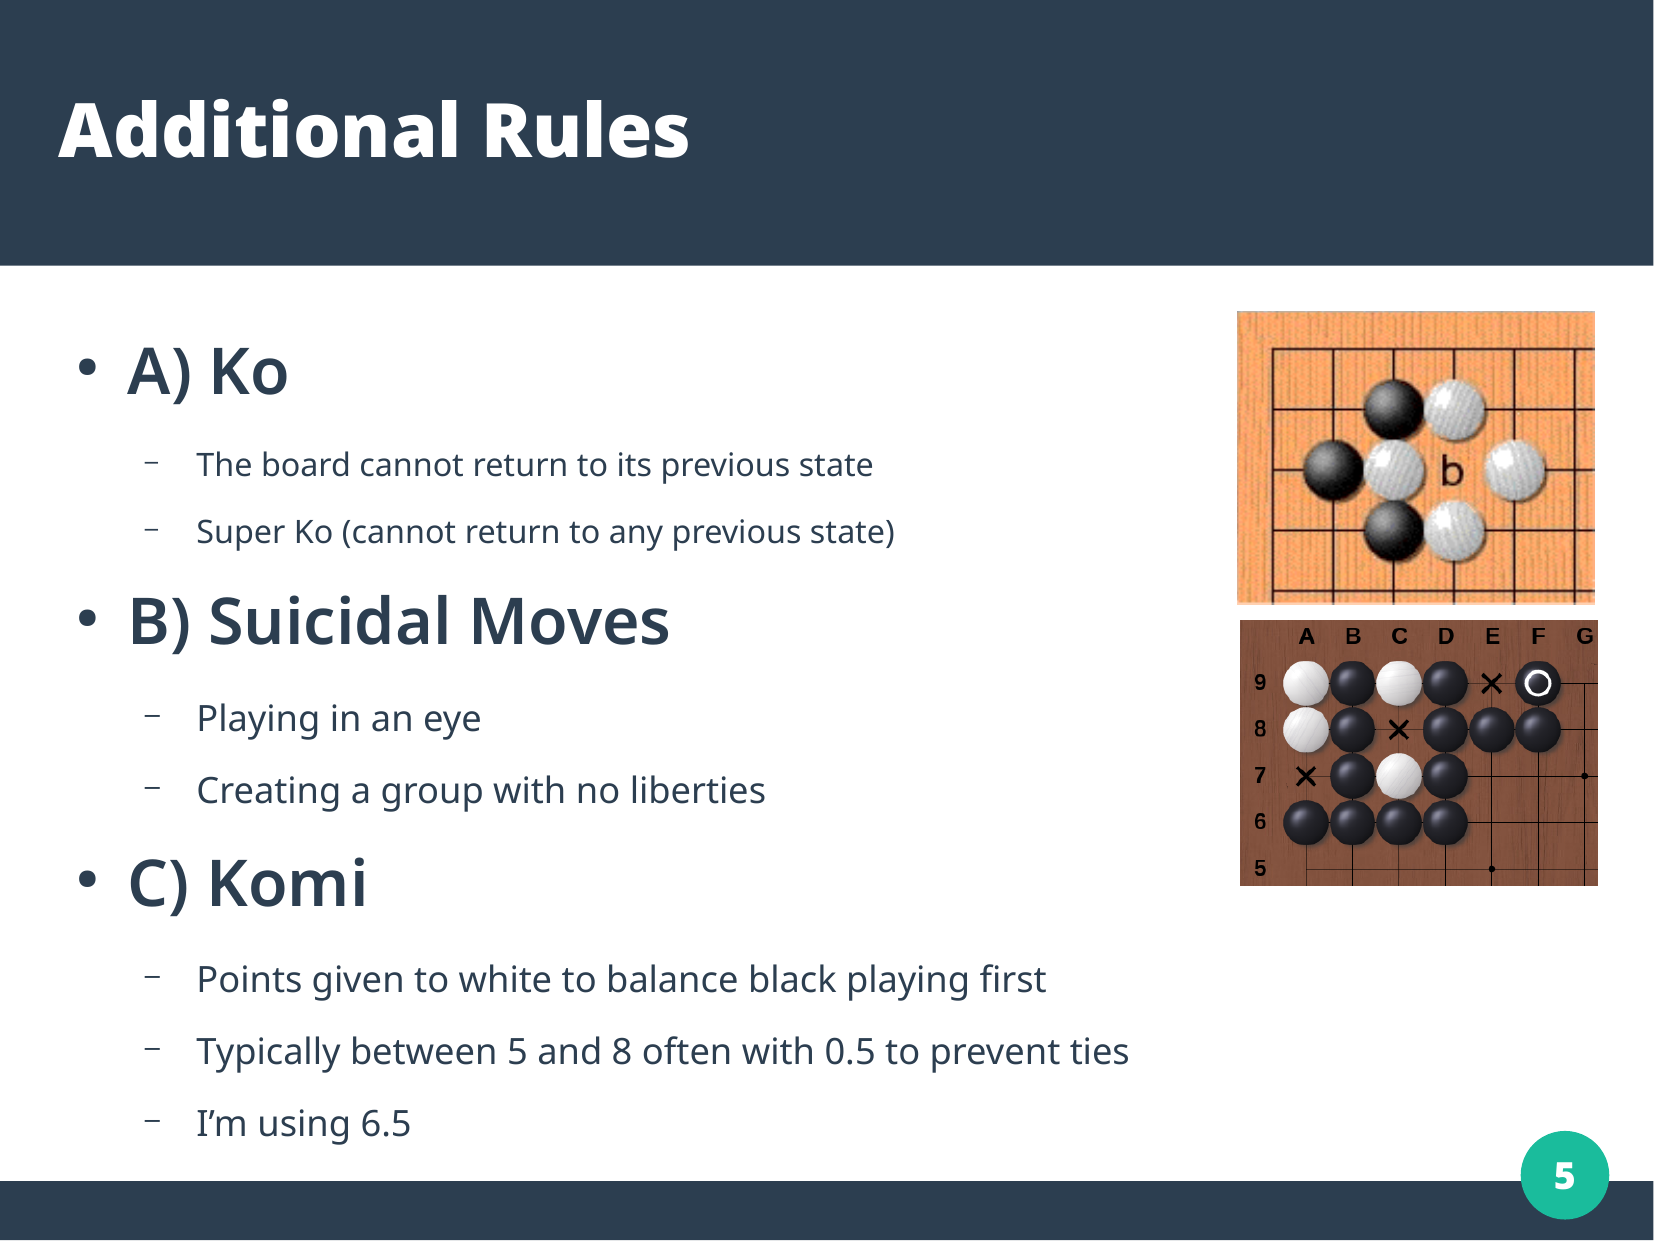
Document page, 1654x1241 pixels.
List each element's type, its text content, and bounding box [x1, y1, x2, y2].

picture [1240, 620, 1598, 886]
picture [1237, 311, 1595, 605]
title Additional Rules [59, 49, 1595, 207]
list A) Ko The board cannot return to its previous state Super Ko (cannot return to any previous state) B) Suicidal Moves Playing in an eye Creating a group with no liberties C) Komi Points given to white to balance black playing first Typically between 5 and 8 often with 0.5 to prevent ties I’m using 6.5 [59, 324, 1595, 1152]
